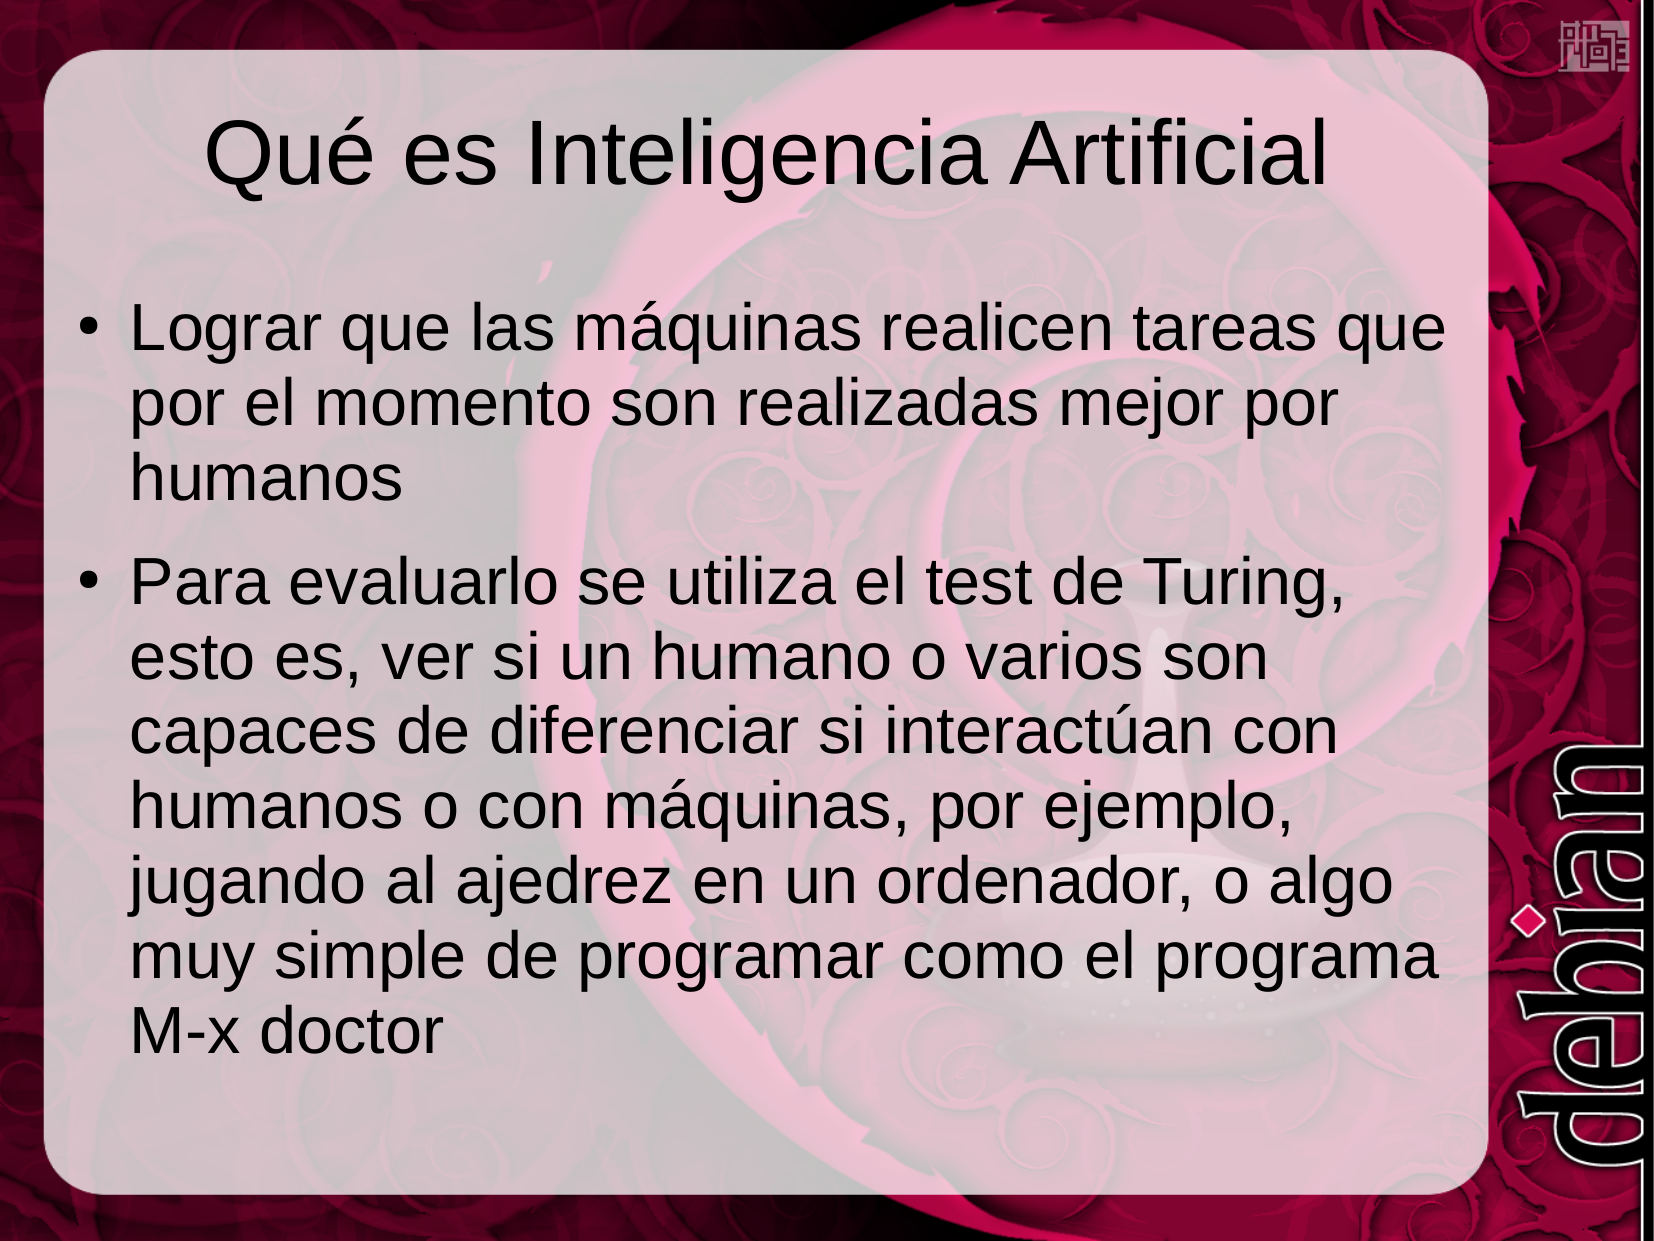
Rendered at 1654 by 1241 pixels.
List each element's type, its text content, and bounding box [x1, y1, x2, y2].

picture [0, 0, 1654, 1241]
list Lograr que las máquinas realicen tareas que por el momento son realizadas mejor por humanos Para evaluarlo se utiliza el test de Turing, esto es, ver si un humano o varios son capaces de diferenciar si interactúan con humanos o con máquinas, por ejemplo, jugando al ajedrez en un ordenador, o algo muy simple de programar como el programa M-x doctor [59, 290, 1477, 1109]
title Qué es Inteligencia Artificial [59, 49, 1477, 257]
